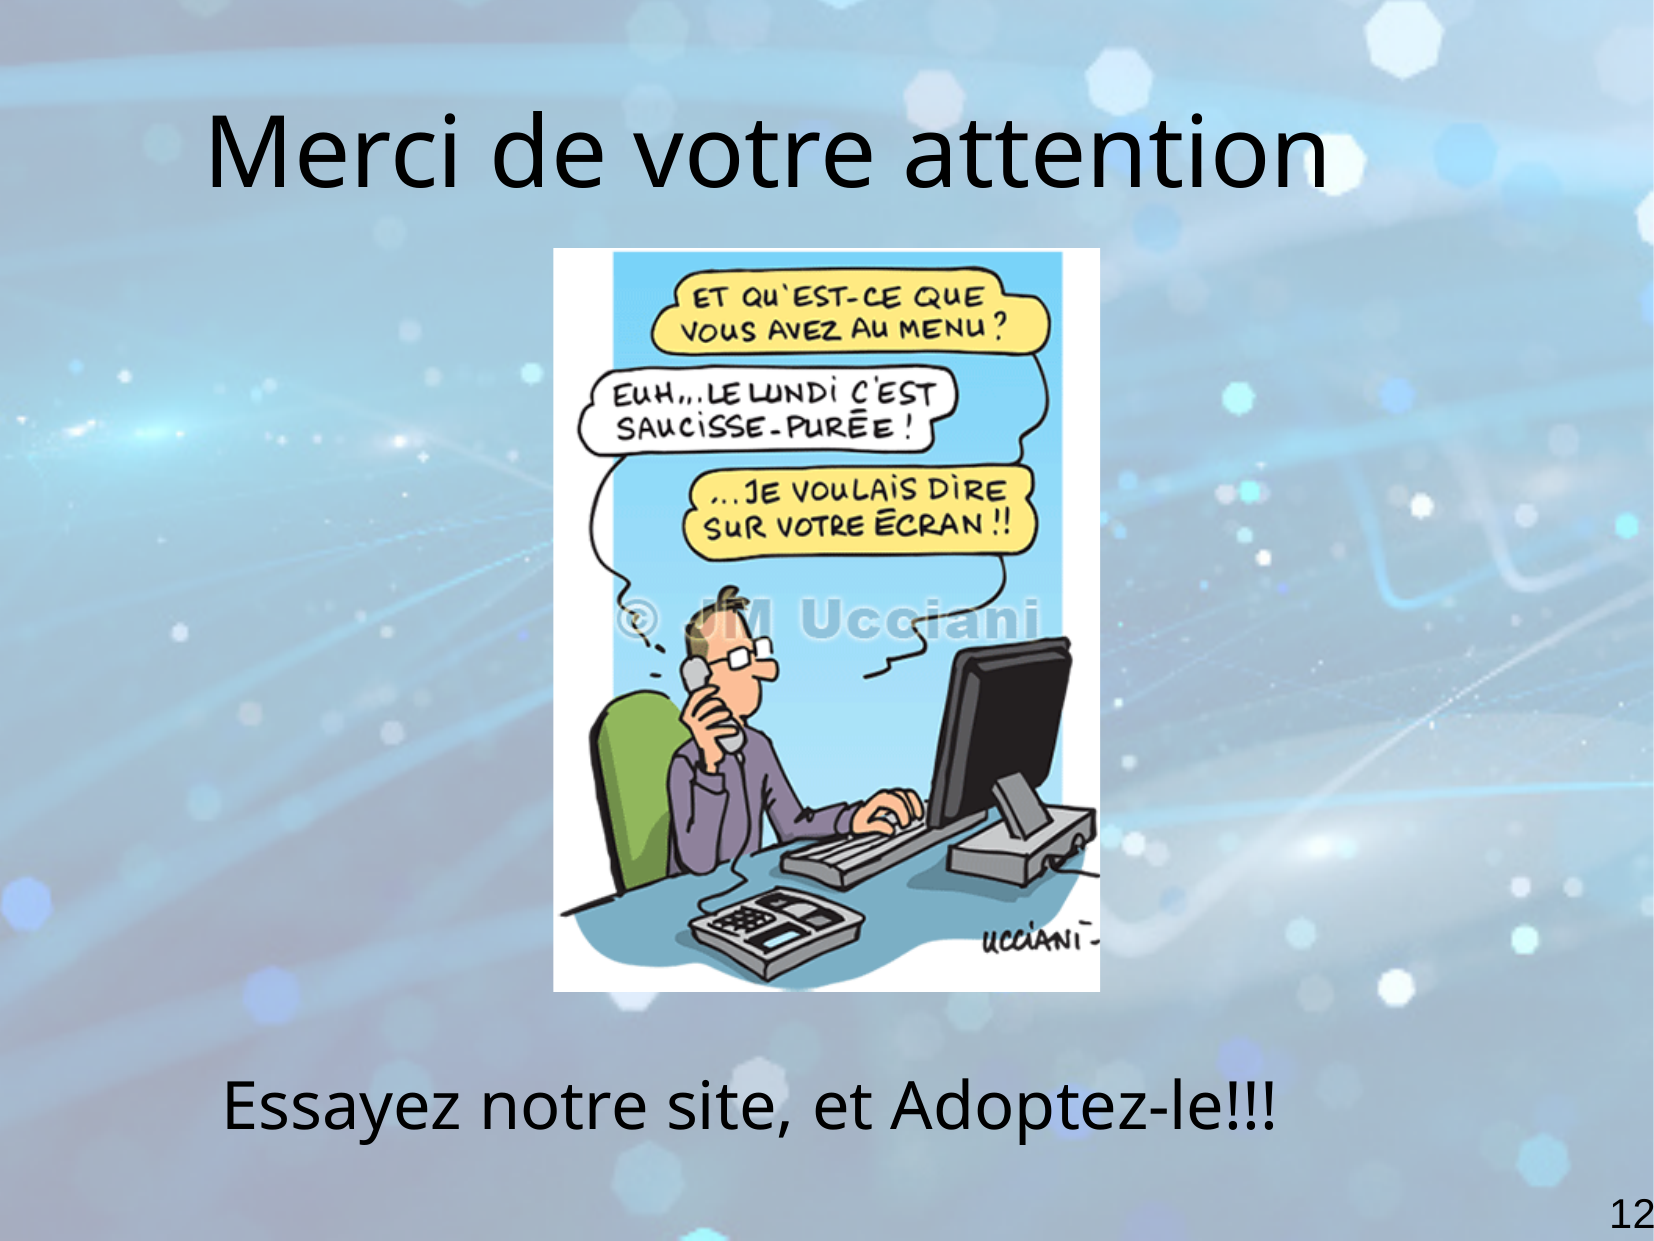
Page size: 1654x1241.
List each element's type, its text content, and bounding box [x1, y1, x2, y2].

text_box 12 [1594, 1183, 1654, 1241]
picture [0, 0, 1654, 1241]
text_box Merci de votre attention [188, 73, 1477, 249]
text_box Essayez notre site, et Adoptez-le!!! [206, 1051, 1447, 1158]
